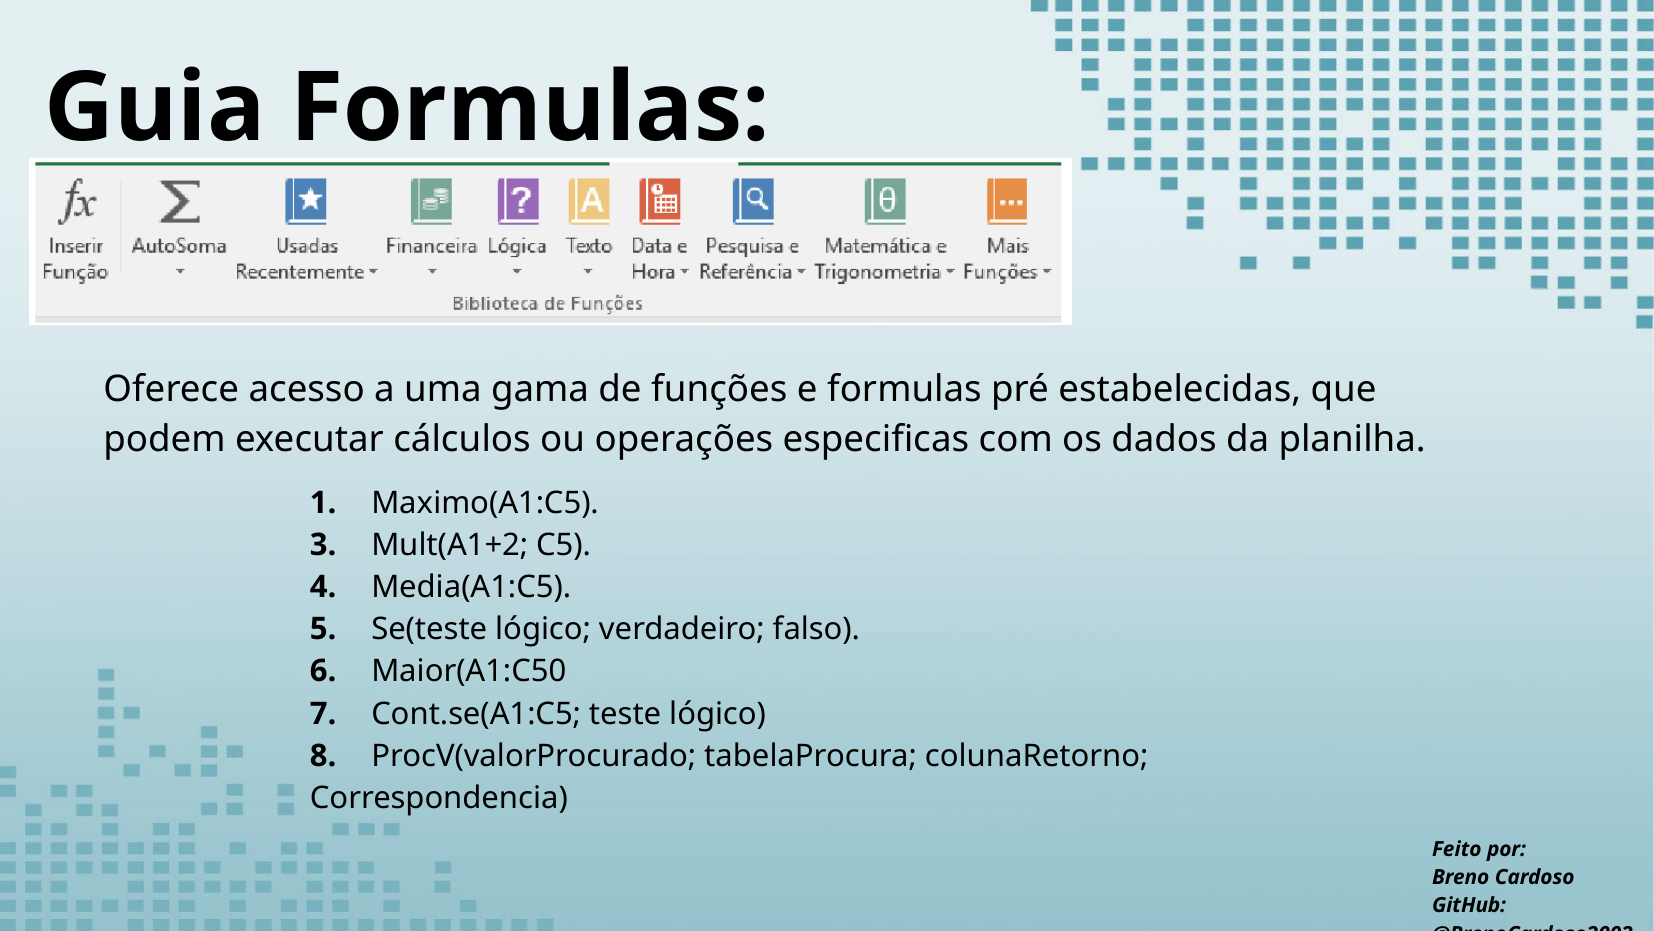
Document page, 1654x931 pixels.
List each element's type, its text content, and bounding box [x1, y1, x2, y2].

text_box Guia Formulas: [29, 29, 916, 158]
text_box Oferece acesso a uma gama de funções e formulas pré estabelecidas, que podem executar cálculos ou operações especificas com os dados da planilha. [88, 354, 1447, 473]
text_box Feito por: Breno Cardoso GitHub: @BrenoCardoso2002 [1417, 826, 1654, 931]
text_box 1. Maximo(A1:C5). 3. Mult(A1+2; C5). 4. Media(A1:C5). 5. Se(teste lógico; verdadeiro; falso). 6. Maior(A1:C50 7. Cont.se(A1:C5; teste lógico) 8. ProcV(valorProcurado; tabelaProcura; colunaRetorno; Correspondencia) [295, 473, 1359, 827]
picture [0, 0, 1654, 931]
